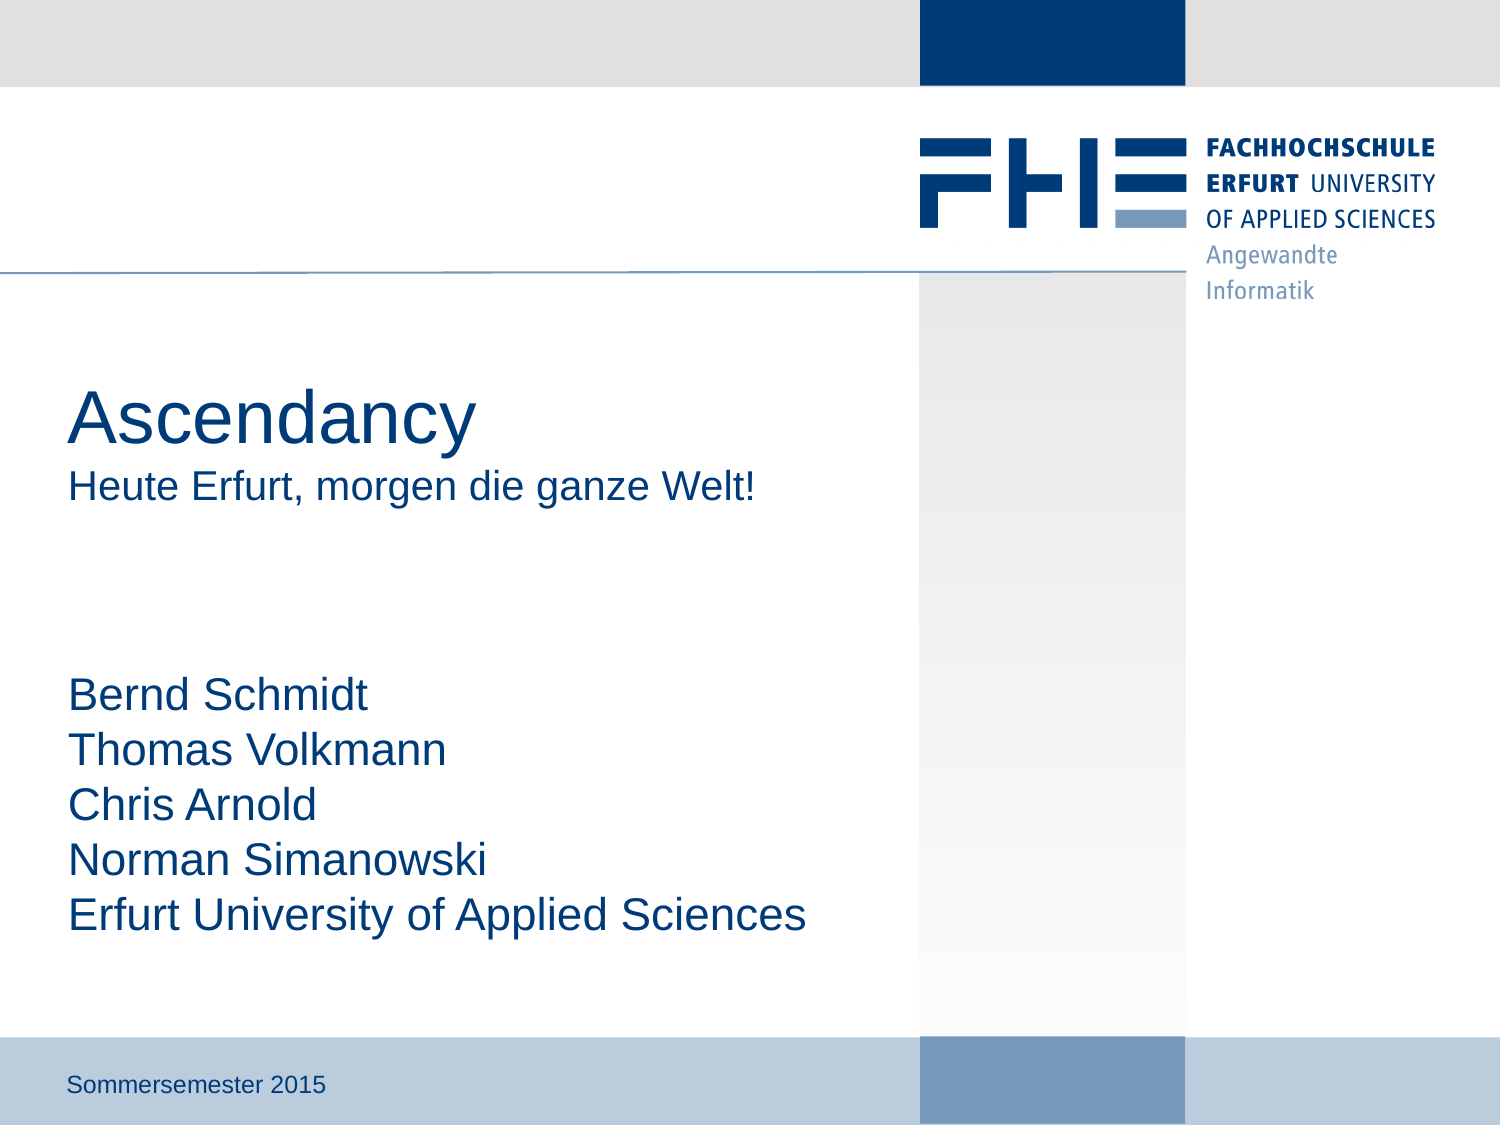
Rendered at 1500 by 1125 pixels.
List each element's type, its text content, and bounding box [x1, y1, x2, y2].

subtitle Bernd Schmidt Thomas Volkmann Chris Arnold Norman Simanowski Erfurt University of Applied Sciences [53, 657, 1471, 976]
picture [920, 138, 1435, 299]
text_box Sommersemester 2015 [51, 1060, 916, 1107]
title Ascendancy Heute Erfurt, morgen die ganze Welt! [53, 345, 1471, 622]
